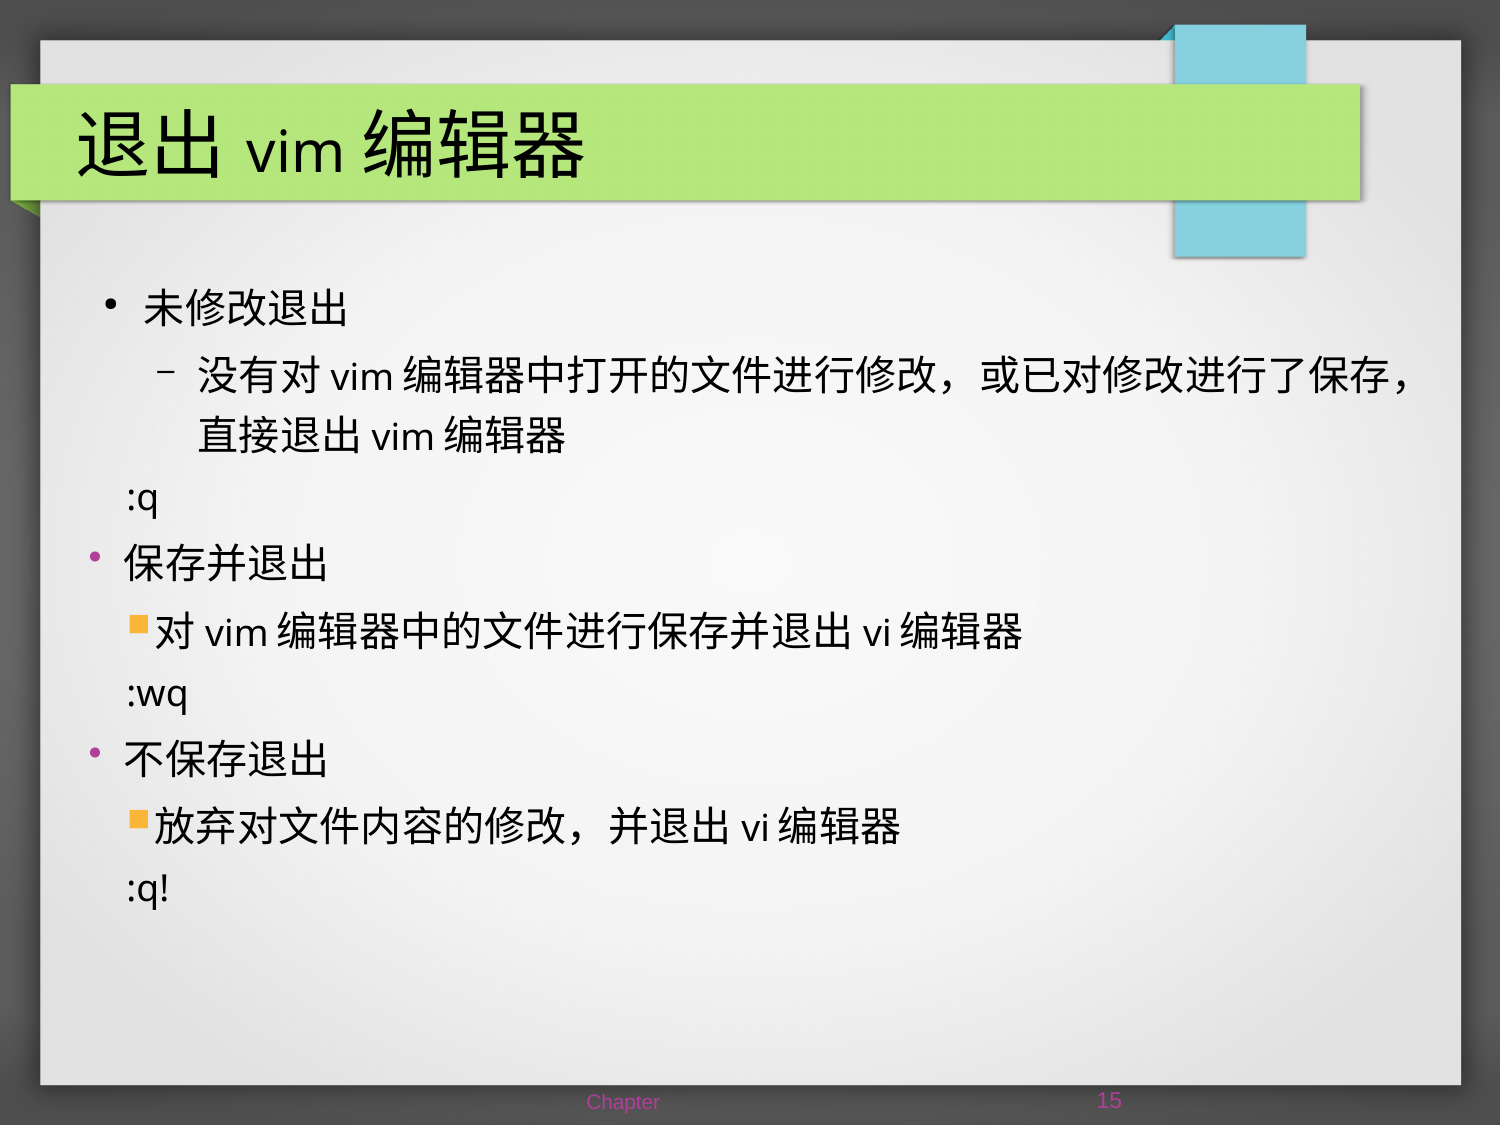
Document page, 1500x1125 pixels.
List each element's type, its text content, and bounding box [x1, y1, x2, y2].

text_box Chapter [75, 1075, 676, 1114]
title 退出vim编辑器 [75, 85, 1147, 193]
list 未修改退出 没有对vim编辑器中打开的文件进行修改，或已对修改进行了保存，直接退出vim编辑器 :q 保存并退出 对vim编辑器中的文件进行保存并退出vi编辑器 :wq 不保存退出 放弃对文件内容的修改，并退出vi编辑器 :q! [75, 267, 1426, 921]
text_box <number> [1025, 1075, 1123, 1114]
picture [0, 0, 1500, 1125]
